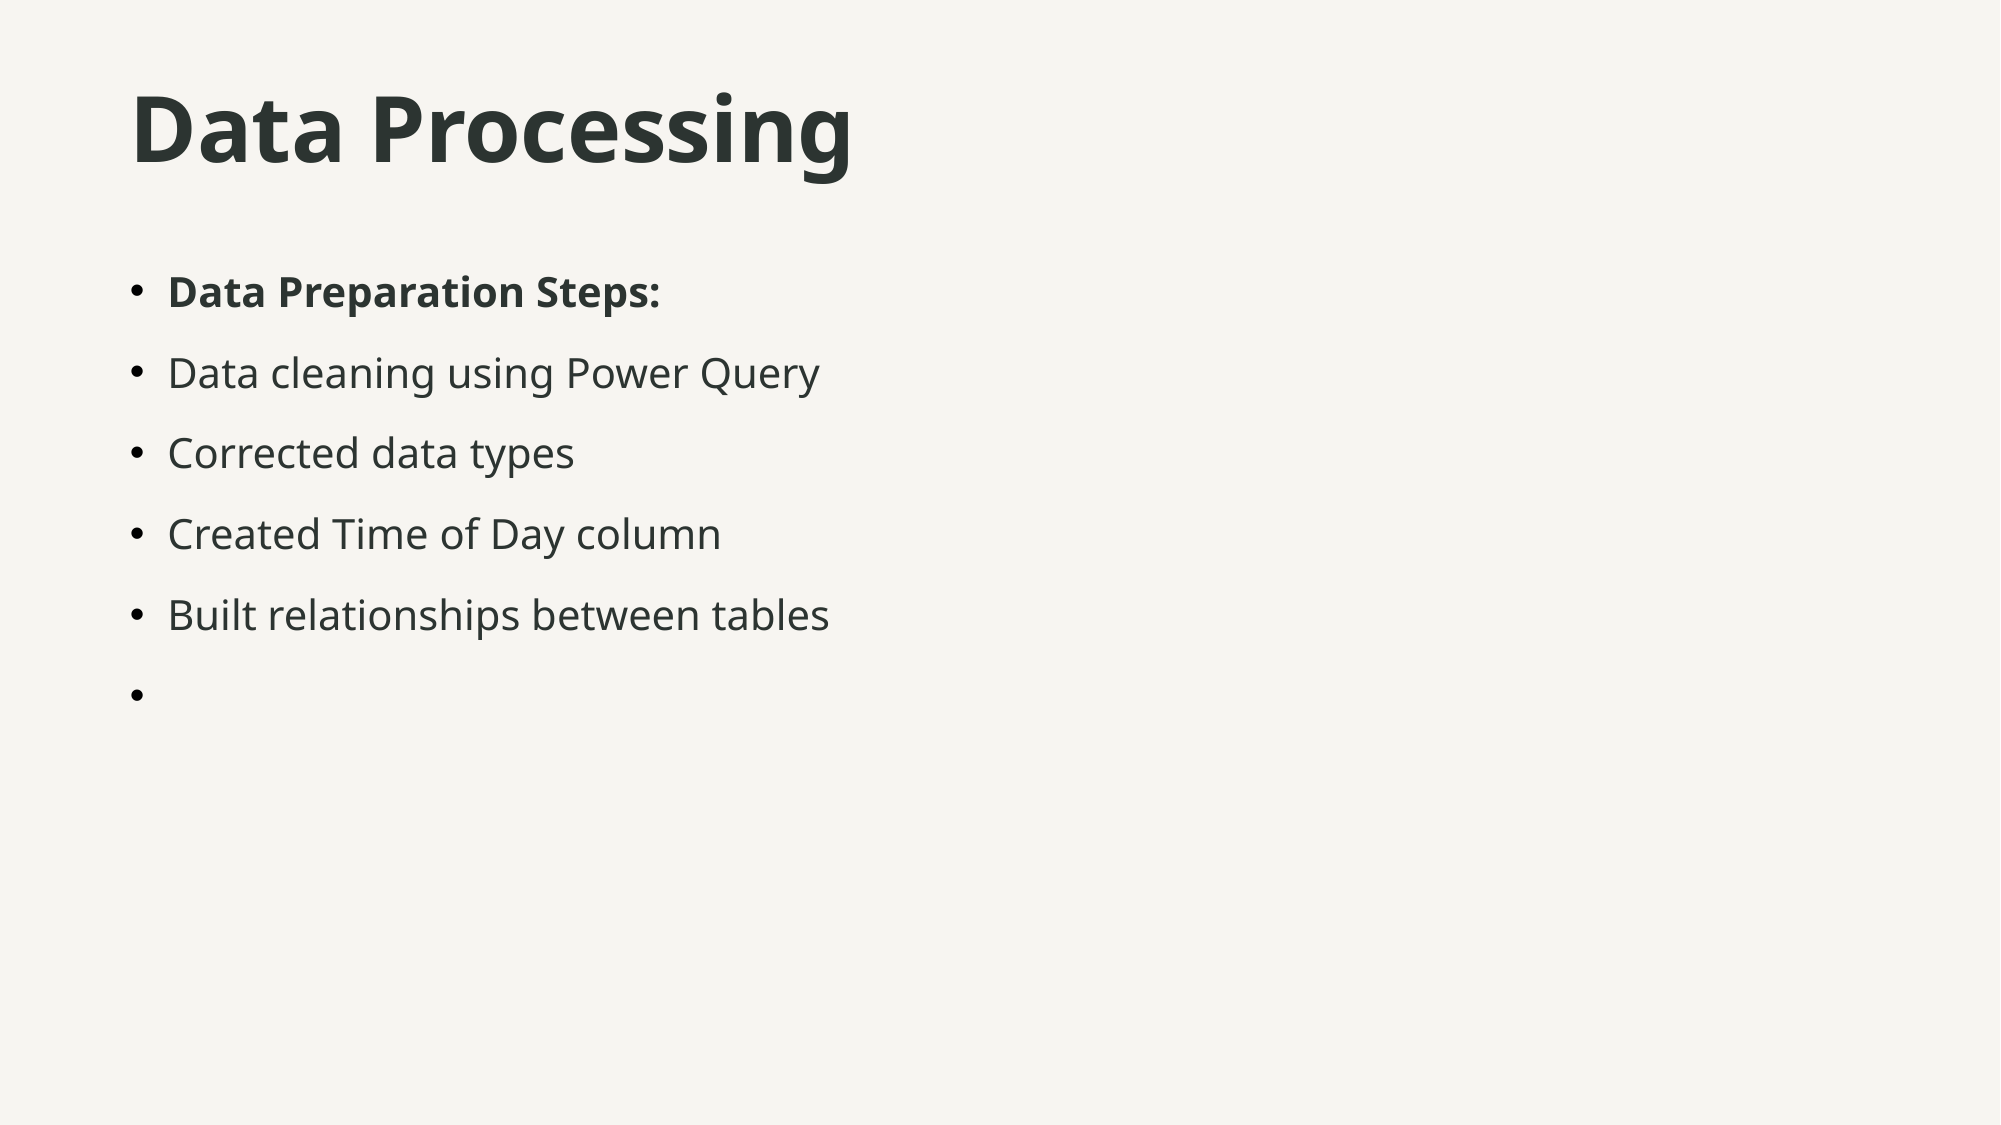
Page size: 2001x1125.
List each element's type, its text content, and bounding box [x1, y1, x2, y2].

title Data Processing [114, 82, 1840, 244]
list Data Preparation Steps: Data cleaning using Power Query Corrected data types Created Time of Day column Built relationships between tables [114, 247, 1840, 1003]
